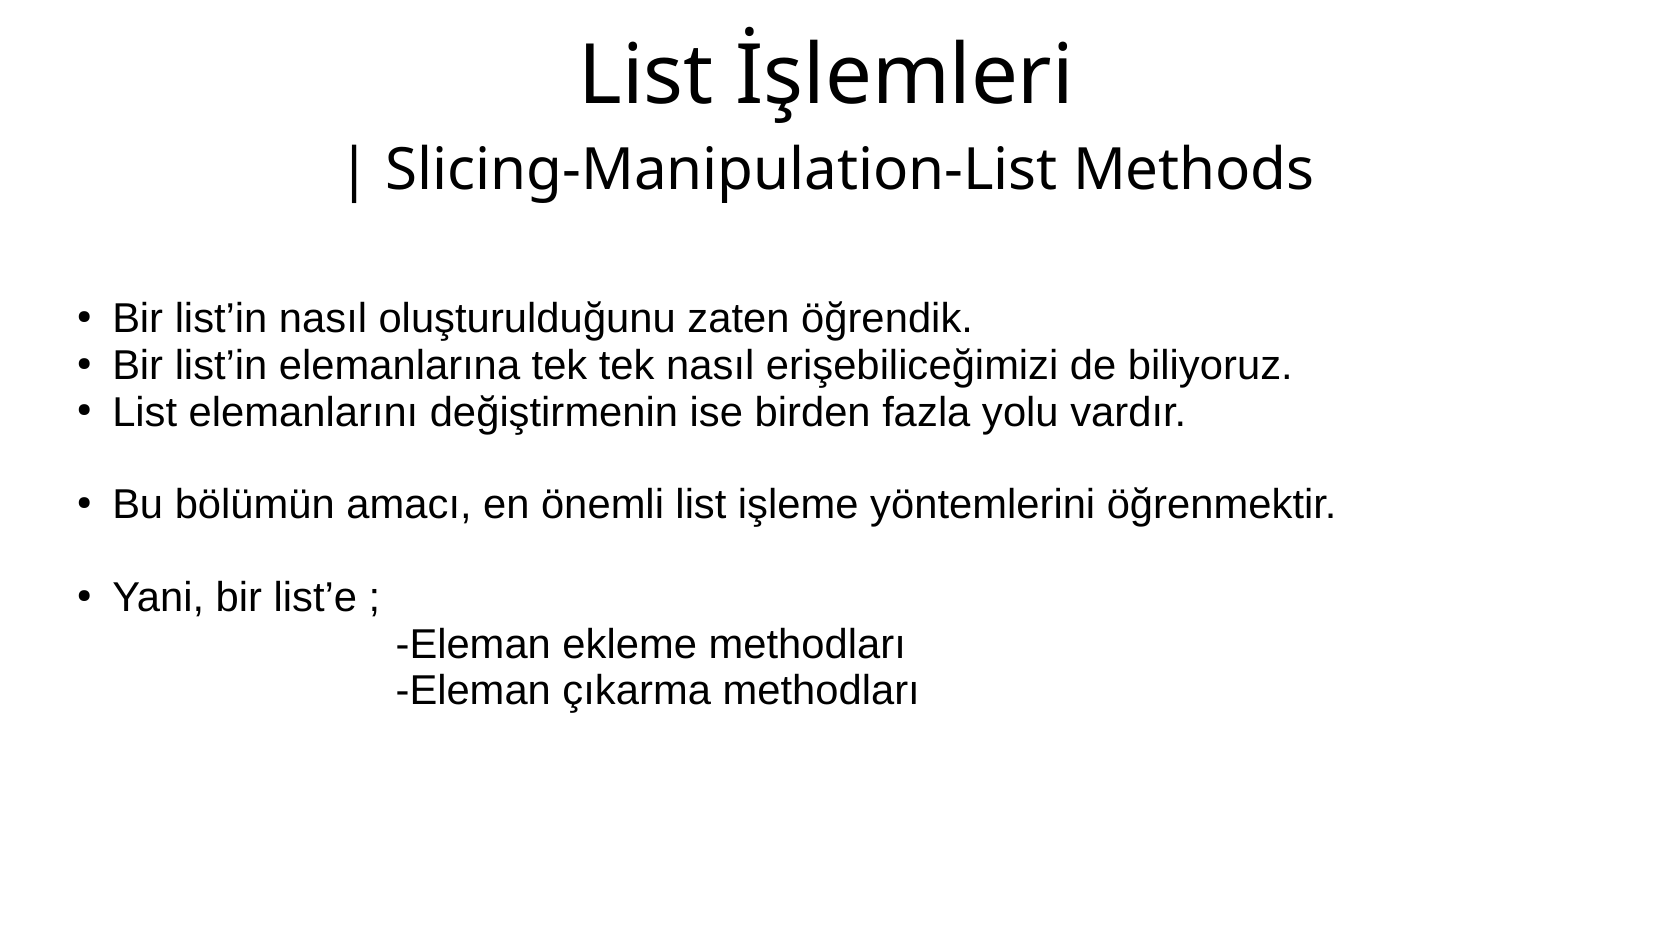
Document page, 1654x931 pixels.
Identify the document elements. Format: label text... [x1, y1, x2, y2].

title List İşlemleri | Slicing-Manipulation-List Methods [82, 12, 1571, 210]
subtitle Bir list’in nasıl oluşturulduğunu zaten öğrendik. Bir list’in elemanlarına tek tek nasıl erişebiliceğimizi de biliyoruz. List elemanlarını değiştirmenin ise birden fazla yolu vardır. Bu bölümün amacı, en önemli list işleme yöntemlerini öğrenmektir. Yani, bir list’e ; -Eleman ekleme methodları -Eleman çıkarma methodları [76, 295, 1565, 835]
